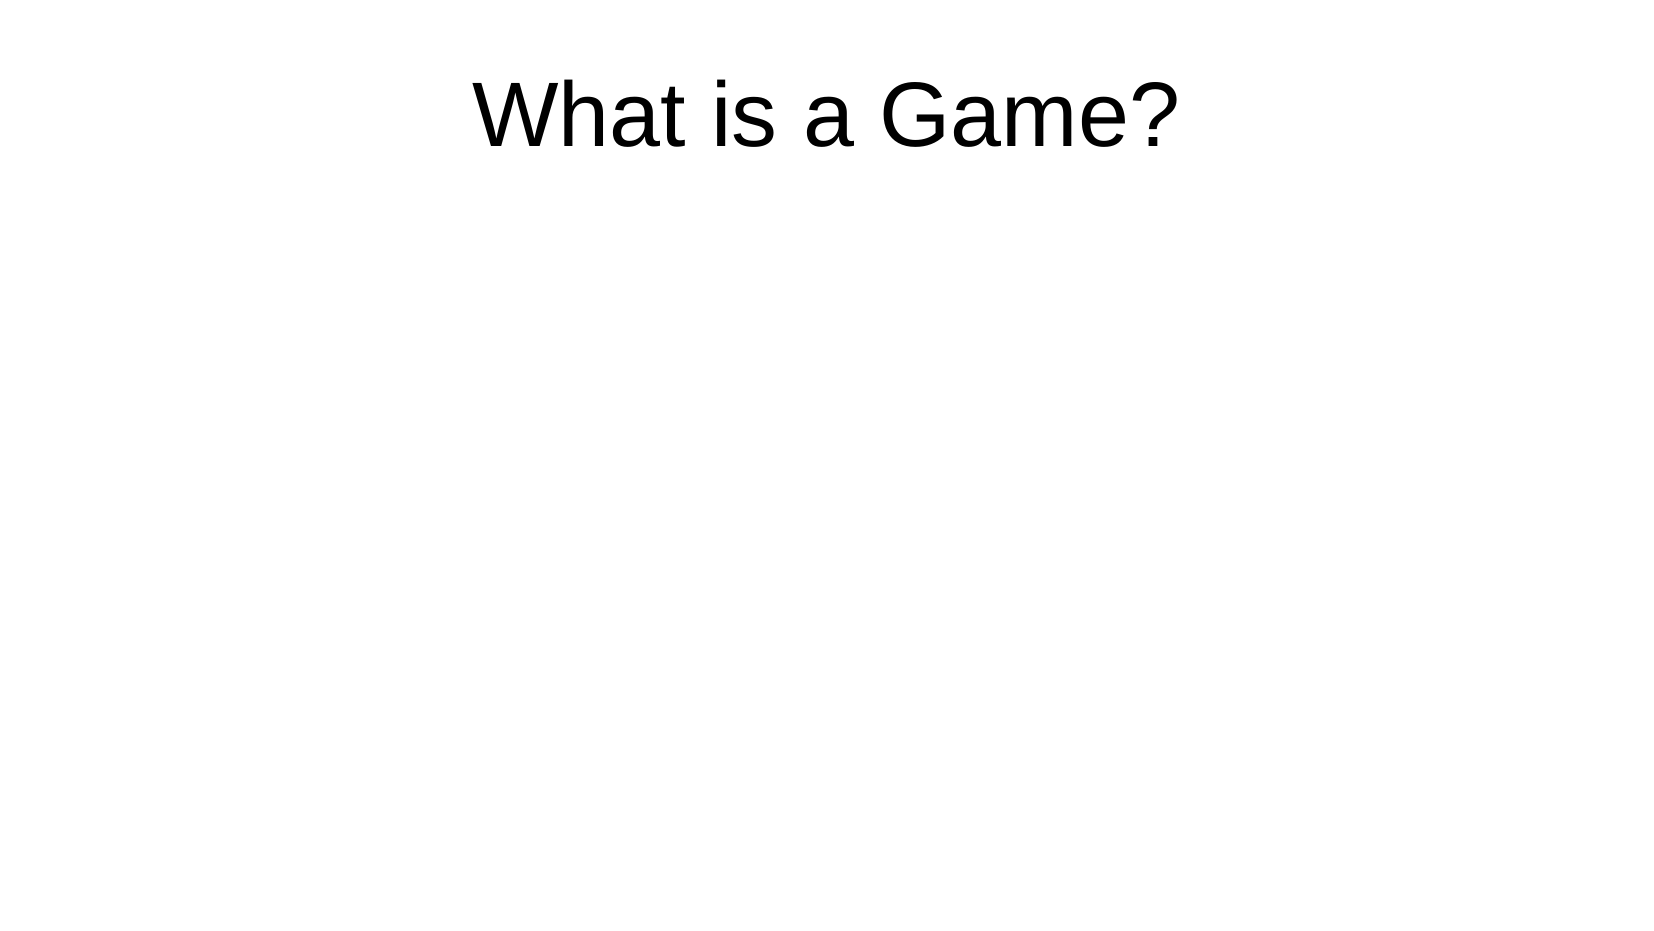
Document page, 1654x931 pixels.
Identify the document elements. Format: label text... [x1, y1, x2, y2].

title What is a Game? [82, 37, 1571, 193]
